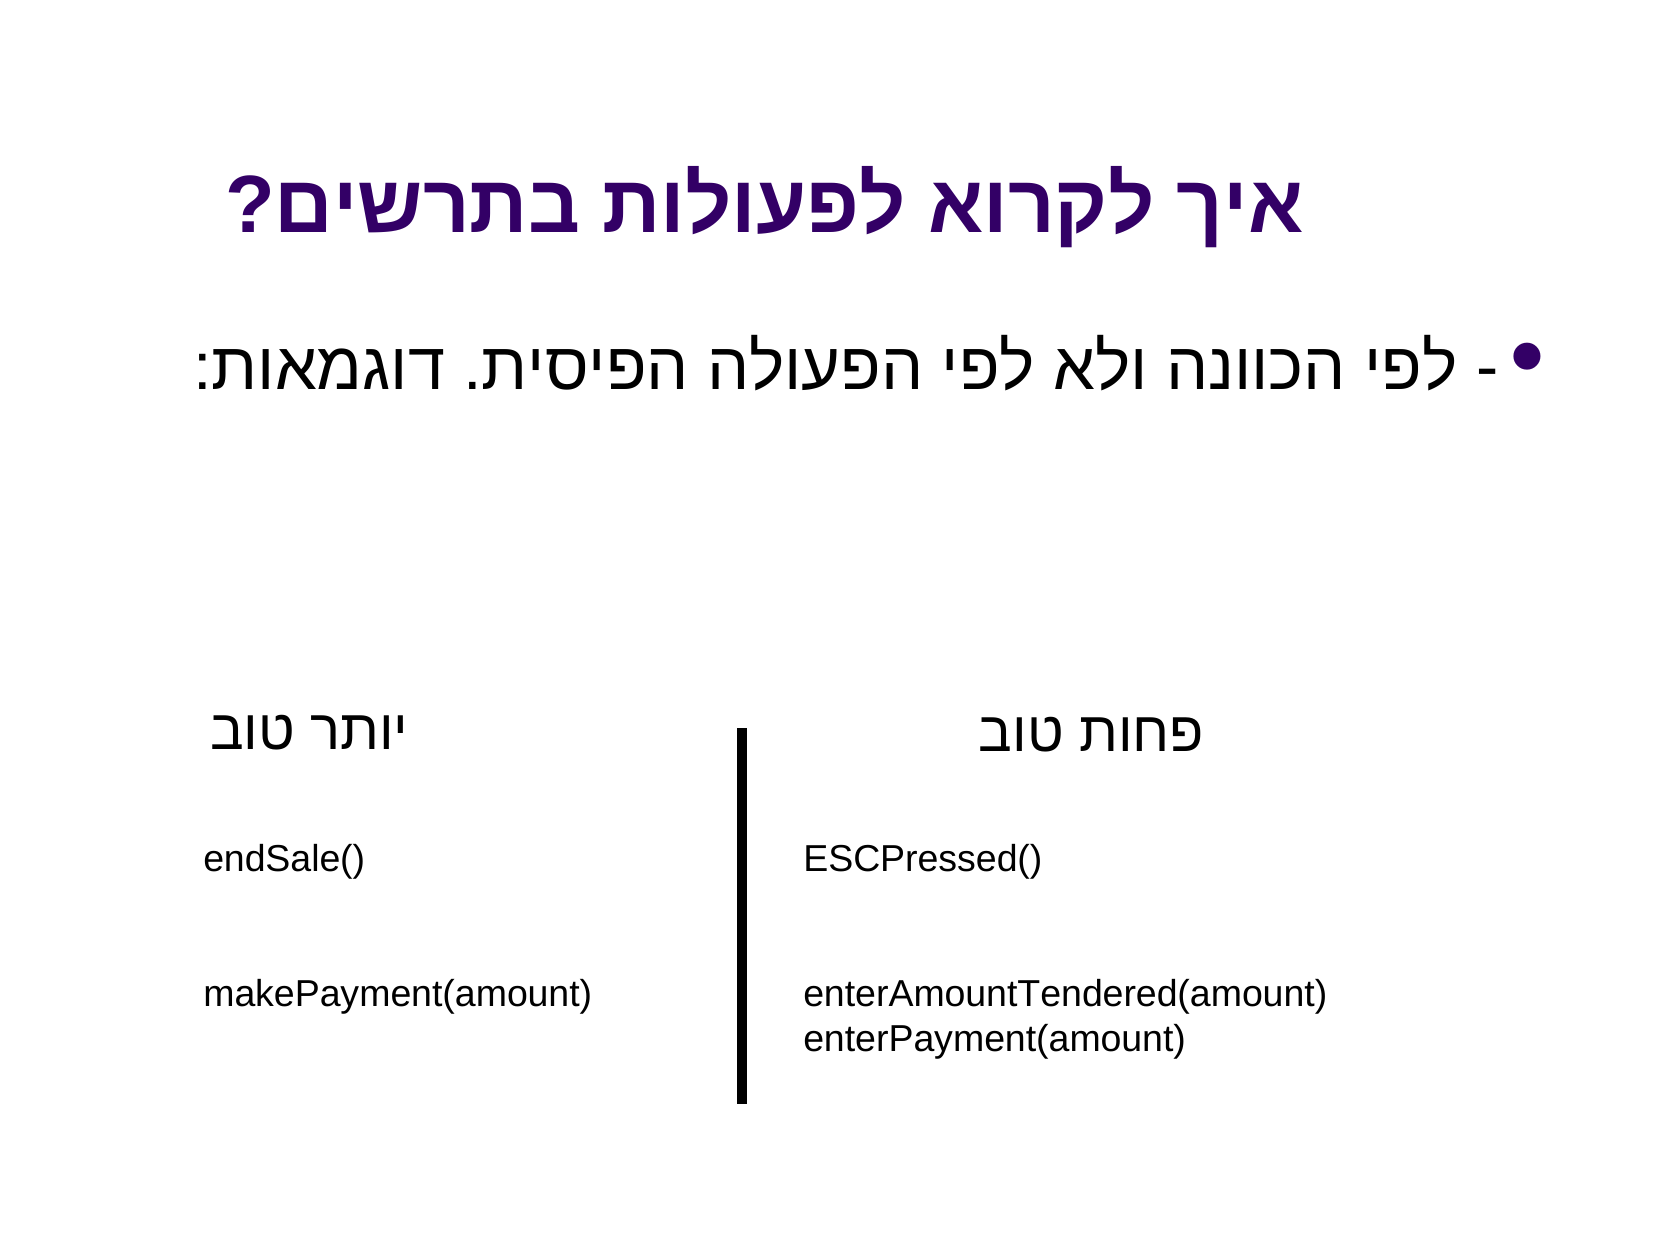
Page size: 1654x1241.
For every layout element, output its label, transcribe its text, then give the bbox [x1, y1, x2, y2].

text_box פחות טוב [961, 686, 1221, 772]
text_box endSale() ESCPressed() makePayment(amount) enterAmountTendered(amount) enterPayment(amount) [188, 826, 1491, 1112]
list - לפי הכוונה ולא לפי הפעולה הפיסית. דוגמאות: [82, 330, 1571, 614]
text_box יותר טוב [193, 684, 426, 770]
title איך לקרוא לפעולות בתרשים? [82, 22, 1447, 257]
